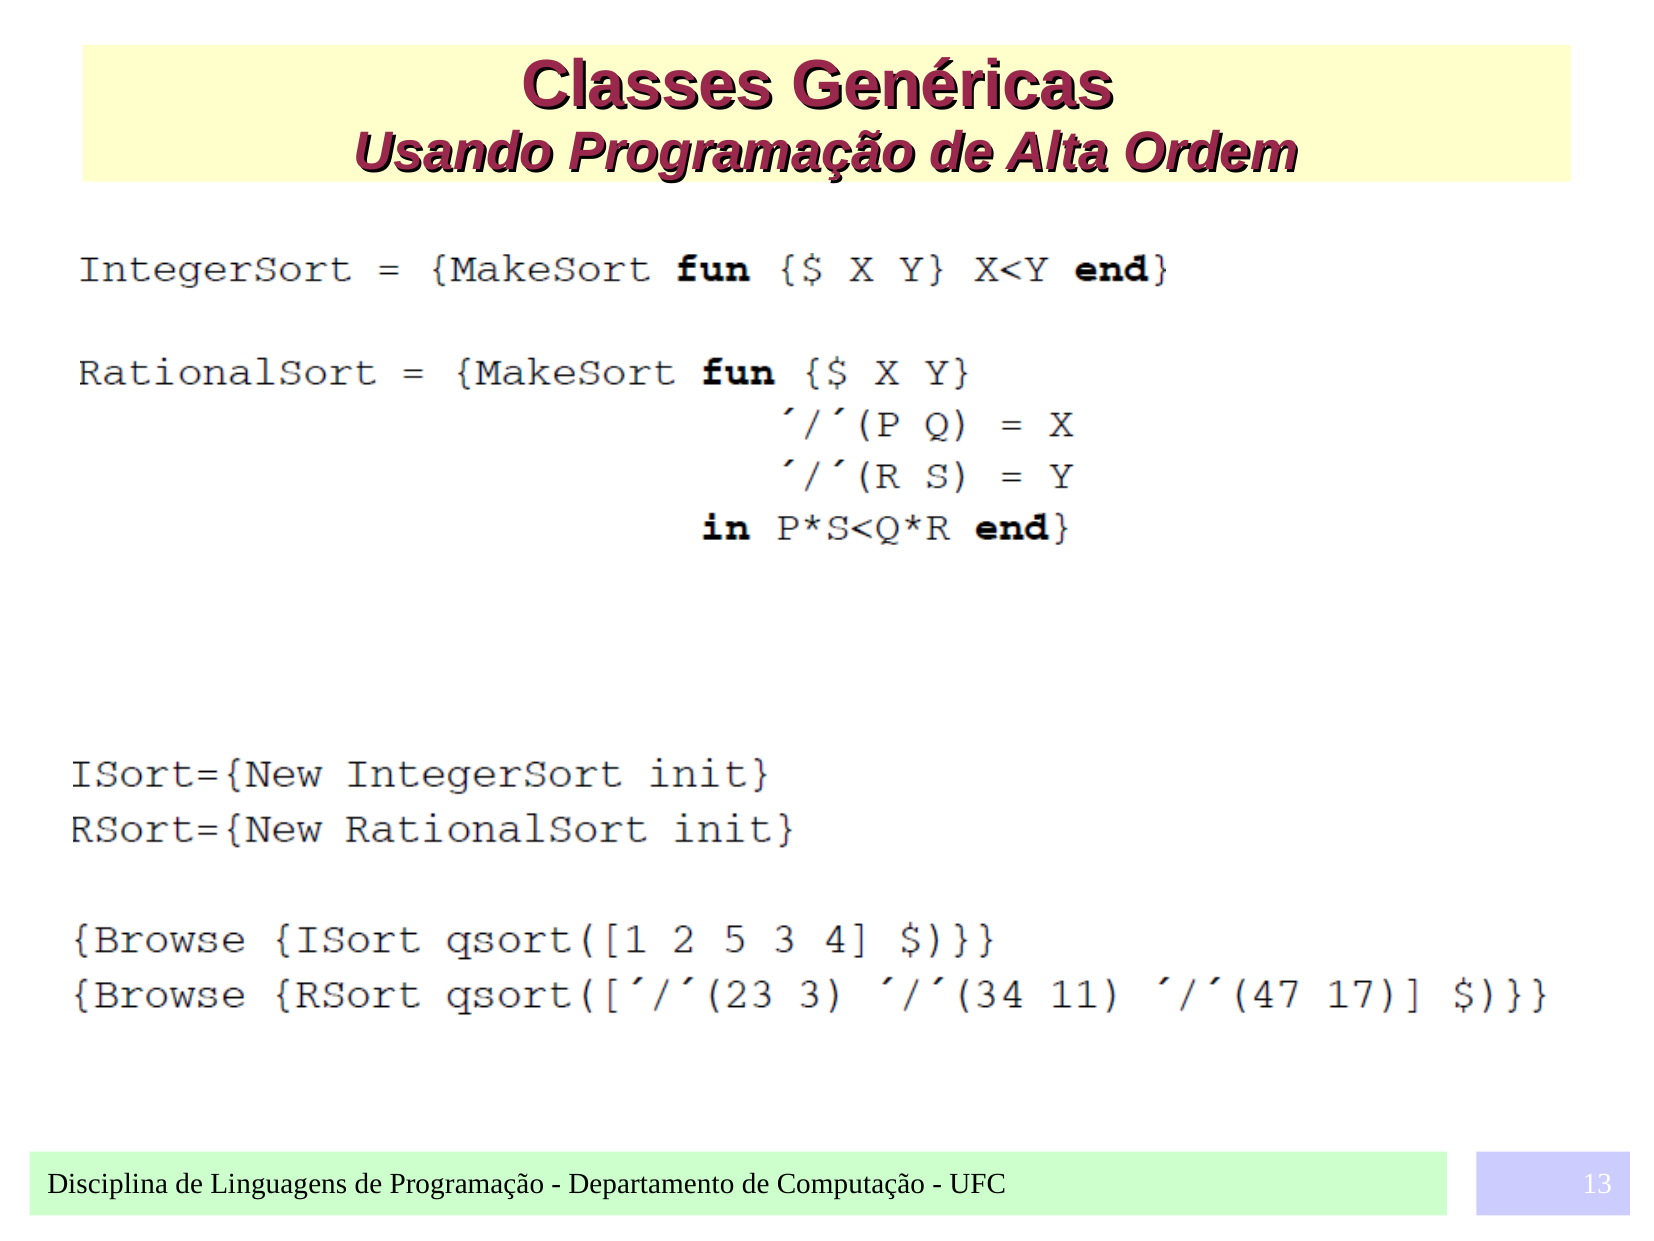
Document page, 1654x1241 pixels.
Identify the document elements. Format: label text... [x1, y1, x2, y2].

picture [80, 253, 1166, 550]
title Classes Genéricas Usando Programação de Alta Ordem [82, 45, 1571, 182]
picture [73, 755, 1560, 1022]
